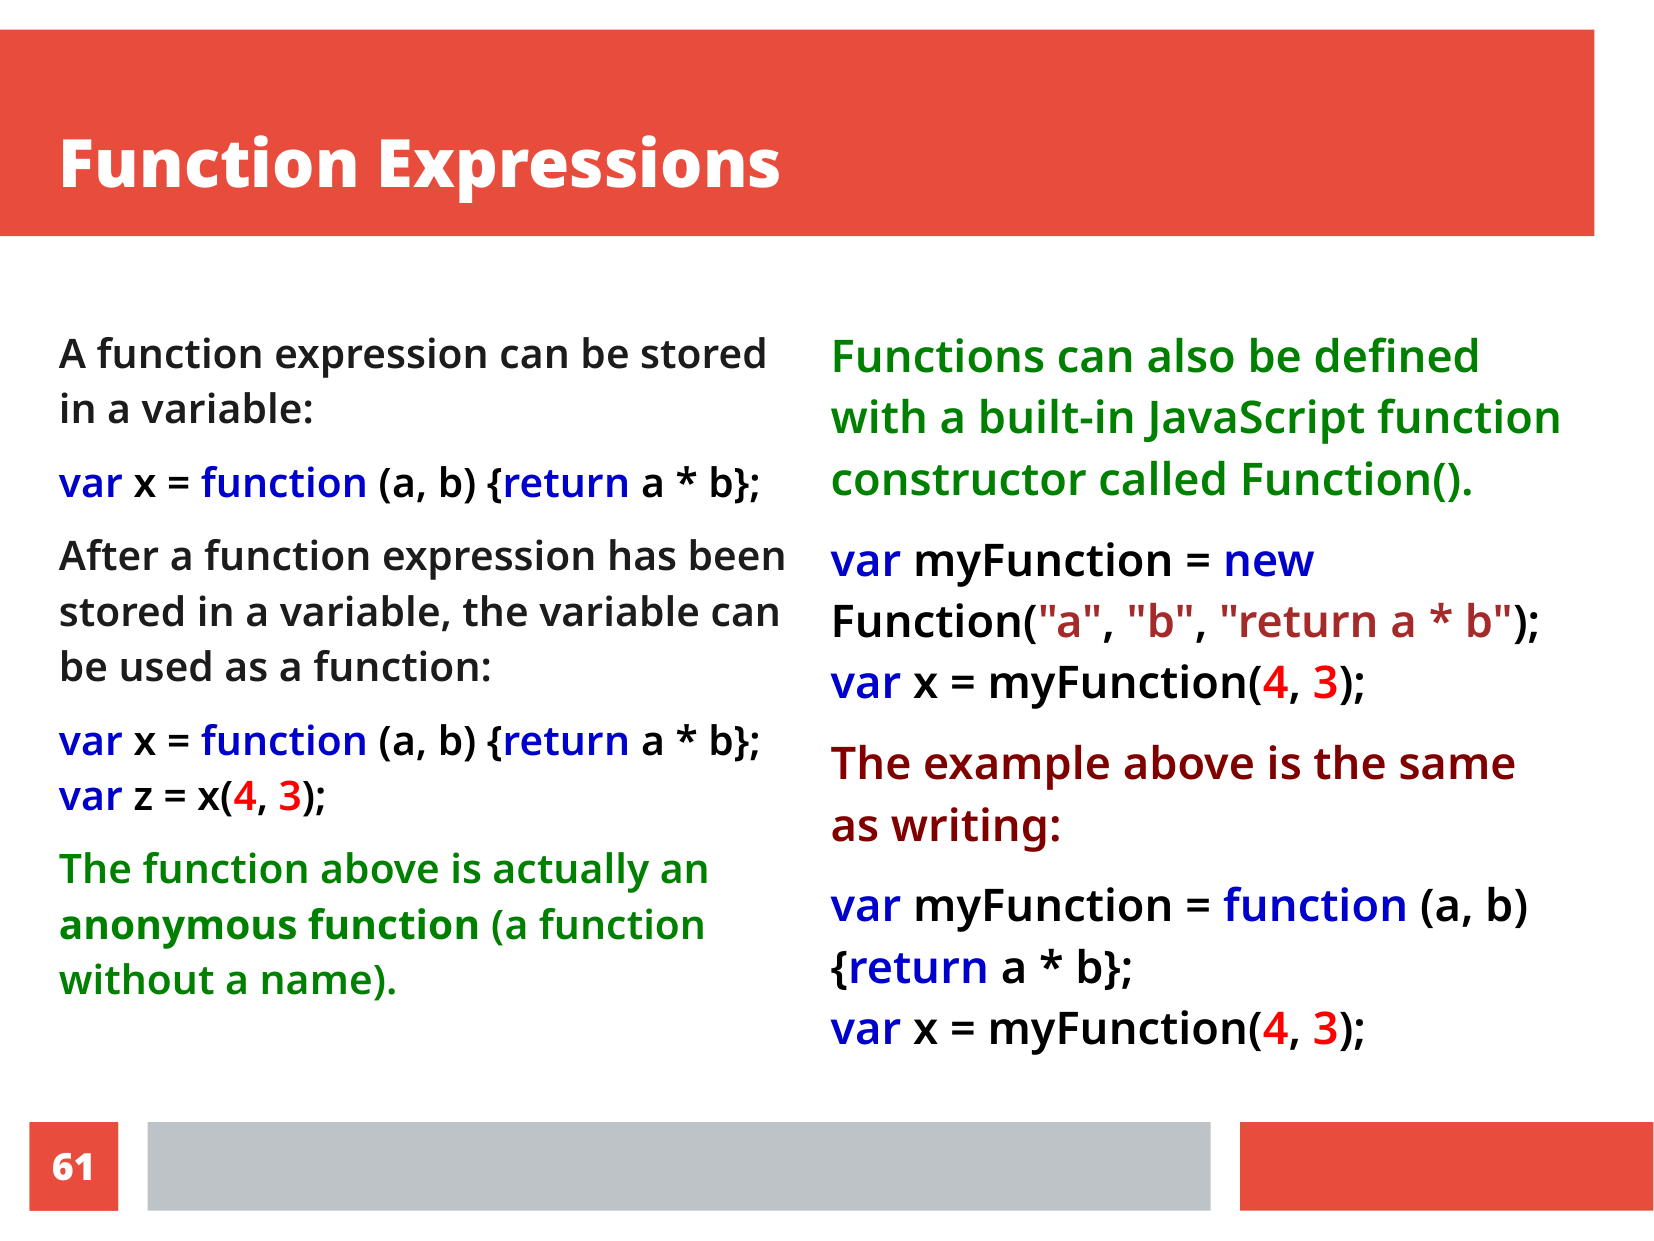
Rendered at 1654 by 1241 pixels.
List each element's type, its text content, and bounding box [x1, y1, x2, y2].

list Functions can also be defined with a built-in JavaScript function constructor called Function(). var myFunction = new Function("a", "b", "return a * b"); var x = myFunction(4, 3); The example above is the same as writing: var myFunction = function (a, b) {return a * b}; var x = myFunction(4, 3); [830, 324, 1566, 1093]
list A function expression can be stored in a variable: var x = function (a, b) {return a * b}; After a function expression has been stored in a variable, the variable can be used as a function: var x = function (a, b) {return a * b}; var z = x(4, 3); The function above is actually an anonymous function (a function without a name). [59, 324, 794, 1093]
title Function Expressions [59, 59, 1595, 207]
